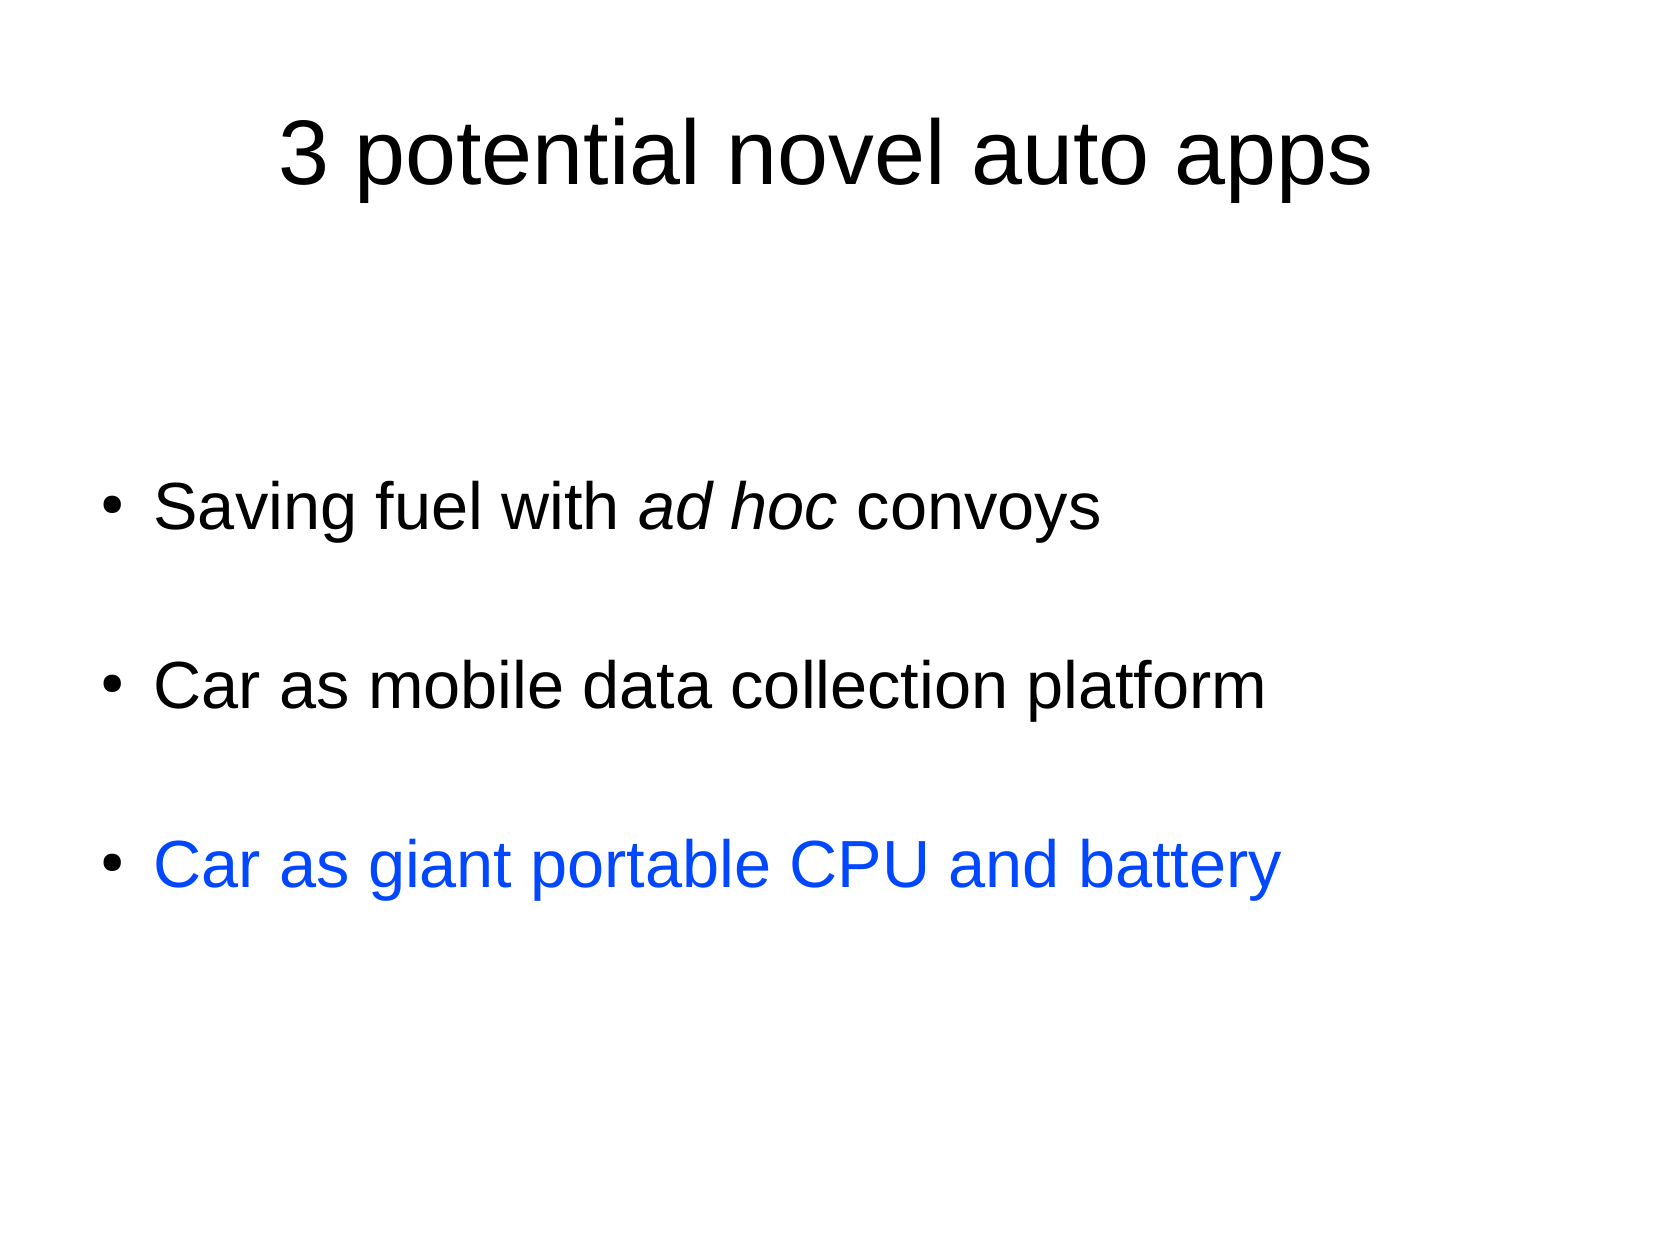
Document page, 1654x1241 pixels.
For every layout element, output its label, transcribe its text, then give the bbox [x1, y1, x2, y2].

list Saving fuel with ad hoc convoys Car as mobile data collection platform Car as giant portable CPU and battery [82, 290, 1571, 1109]
title 3 potential novel auto apps [82, 49, 1571, 257]
